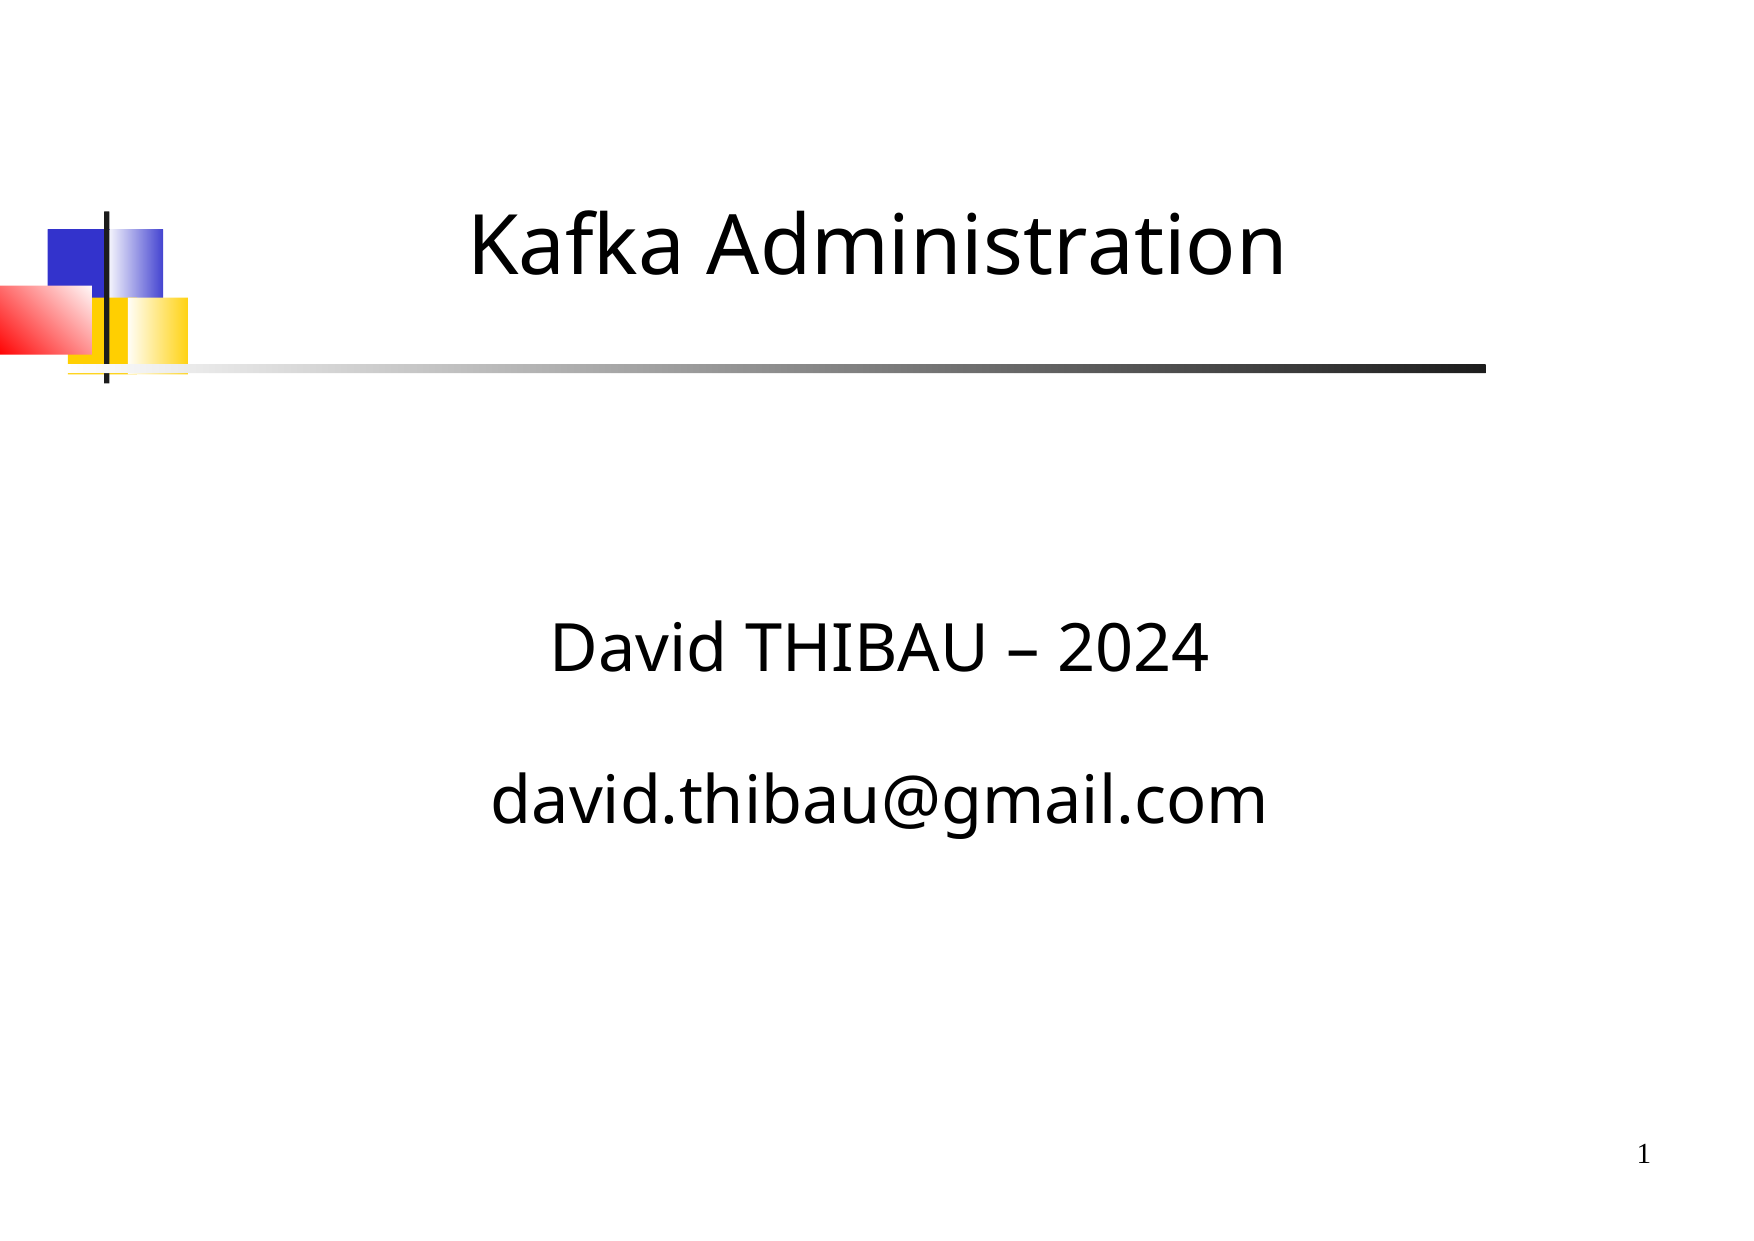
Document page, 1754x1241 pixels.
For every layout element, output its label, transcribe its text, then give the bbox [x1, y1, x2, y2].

title Kafka Administration [179, 150, 1577, 341]
subtitle David THIBAU – 2024 david.thibau@gmail.com [179, 608, 1577, 841]
